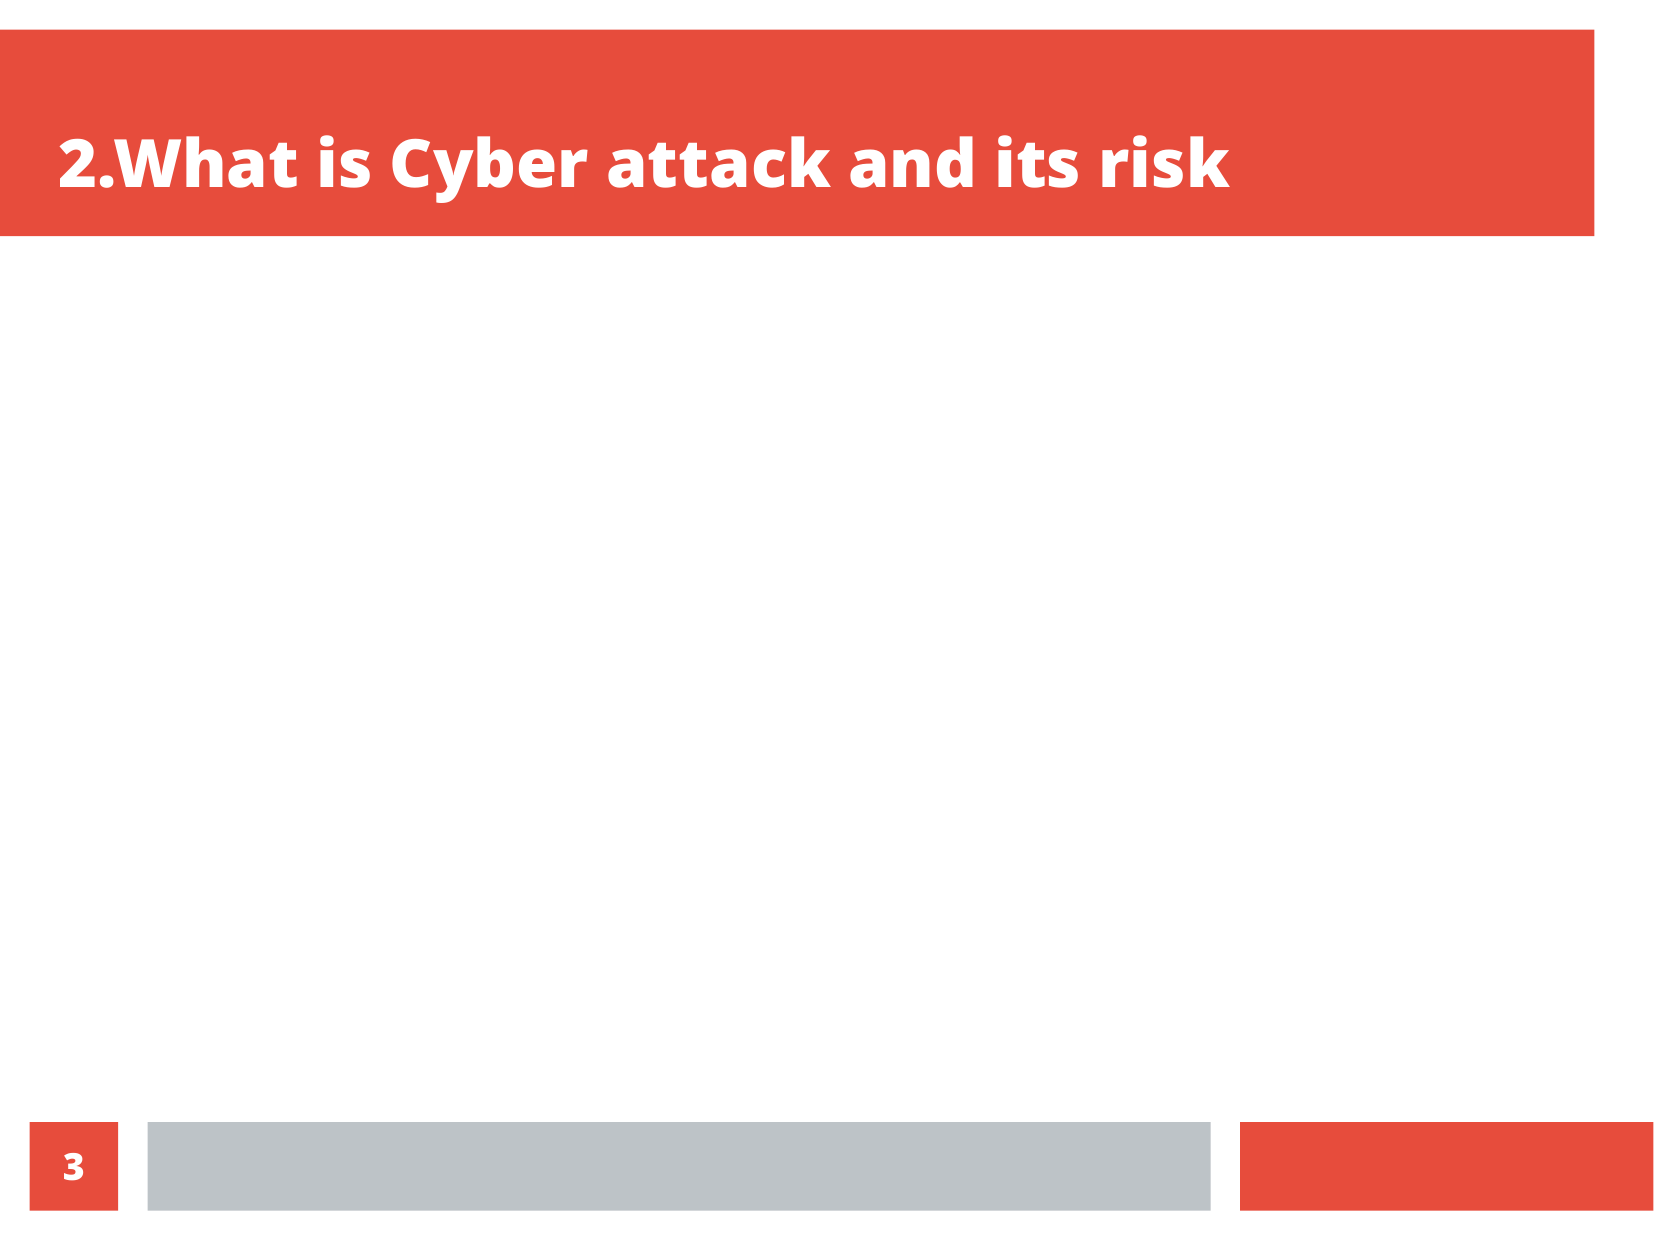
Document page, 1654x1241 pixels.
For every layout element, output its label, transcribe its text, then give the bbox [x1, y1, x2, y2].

title 2.What is Cyber attack and its risk [59, 59, 1595, 207]
